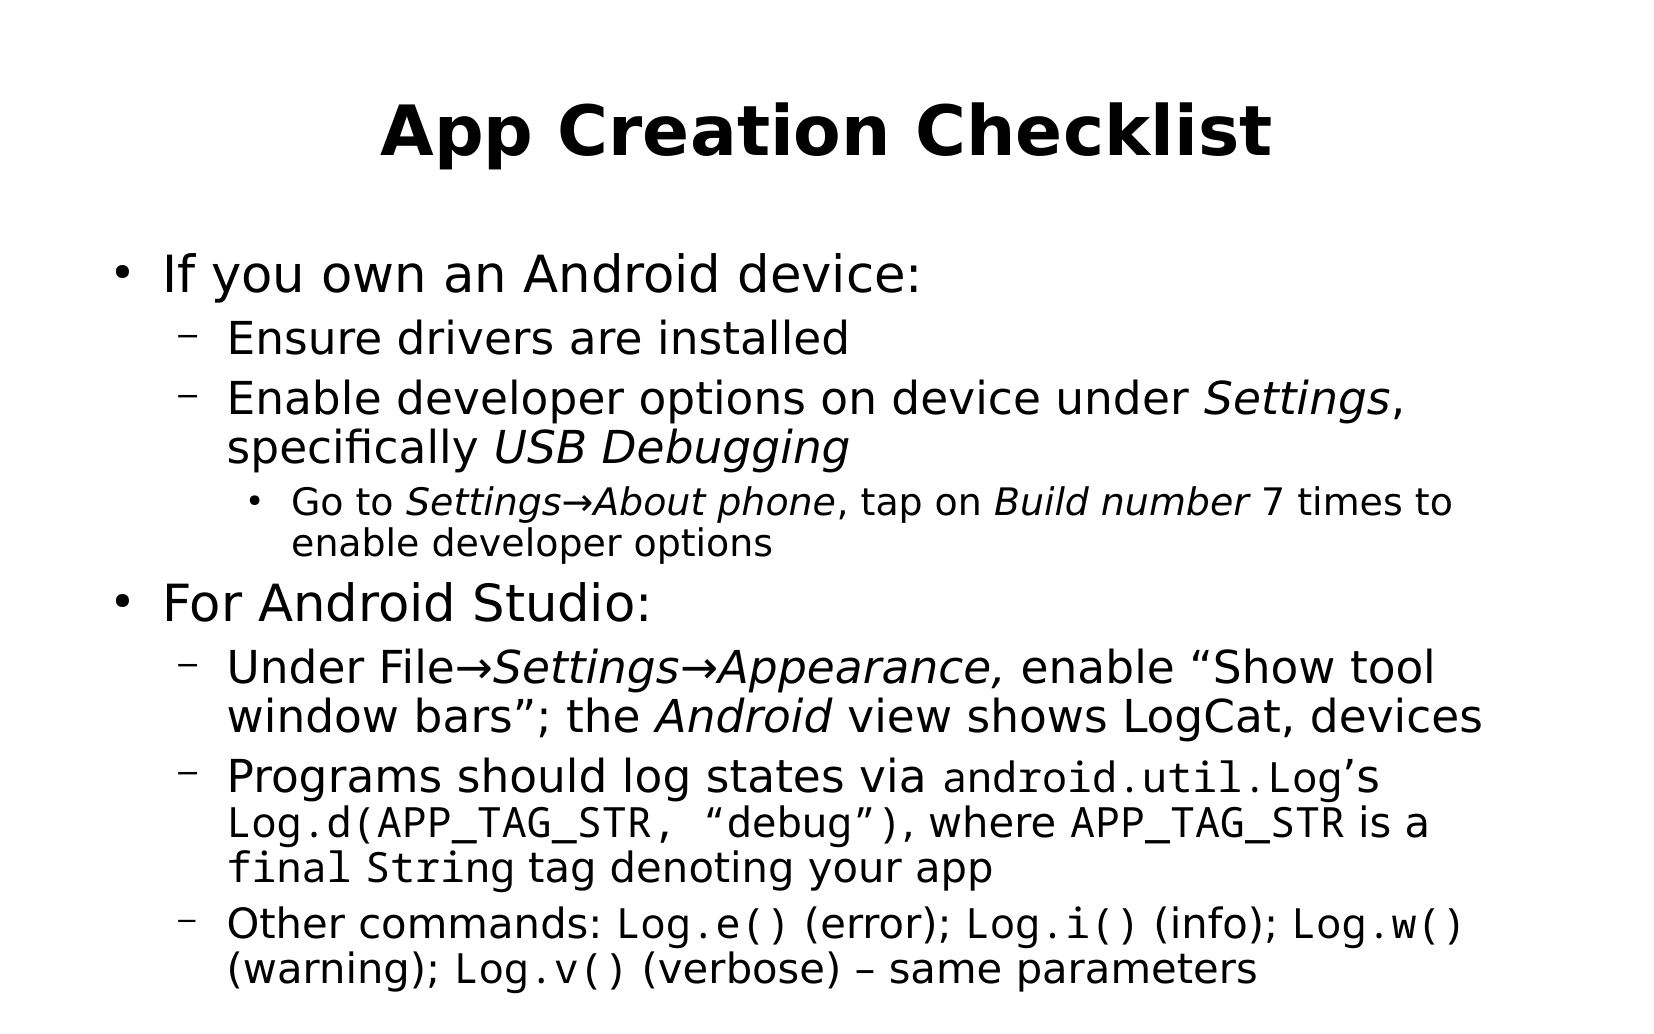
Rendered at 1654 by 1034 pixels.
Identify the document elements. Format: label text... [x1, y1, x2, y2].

list If you own an Android device: Ensure drivers are installed Enable developer options on device under Settings, specifically USB Debugging Go to Settings→About phone, tap on Build number 7 times to enable developer options For Android Studio: Under File→Settings→Appearance, enable “Show tool window bars”; the Android view shows LogCat, devices Programs should log states via android.util.Log’s Log.d(APP_TAG_STR, “debug”), where APP_TAG_STR is a final String tag denoting your app Other commands: Log.e() (error); Log.i() (info); Log.w() (warning); Log.v() (verbose) – same parameters [82, 241, 1571, 1012]
title App Creation Checklist [82, 41, 1571, 214]
